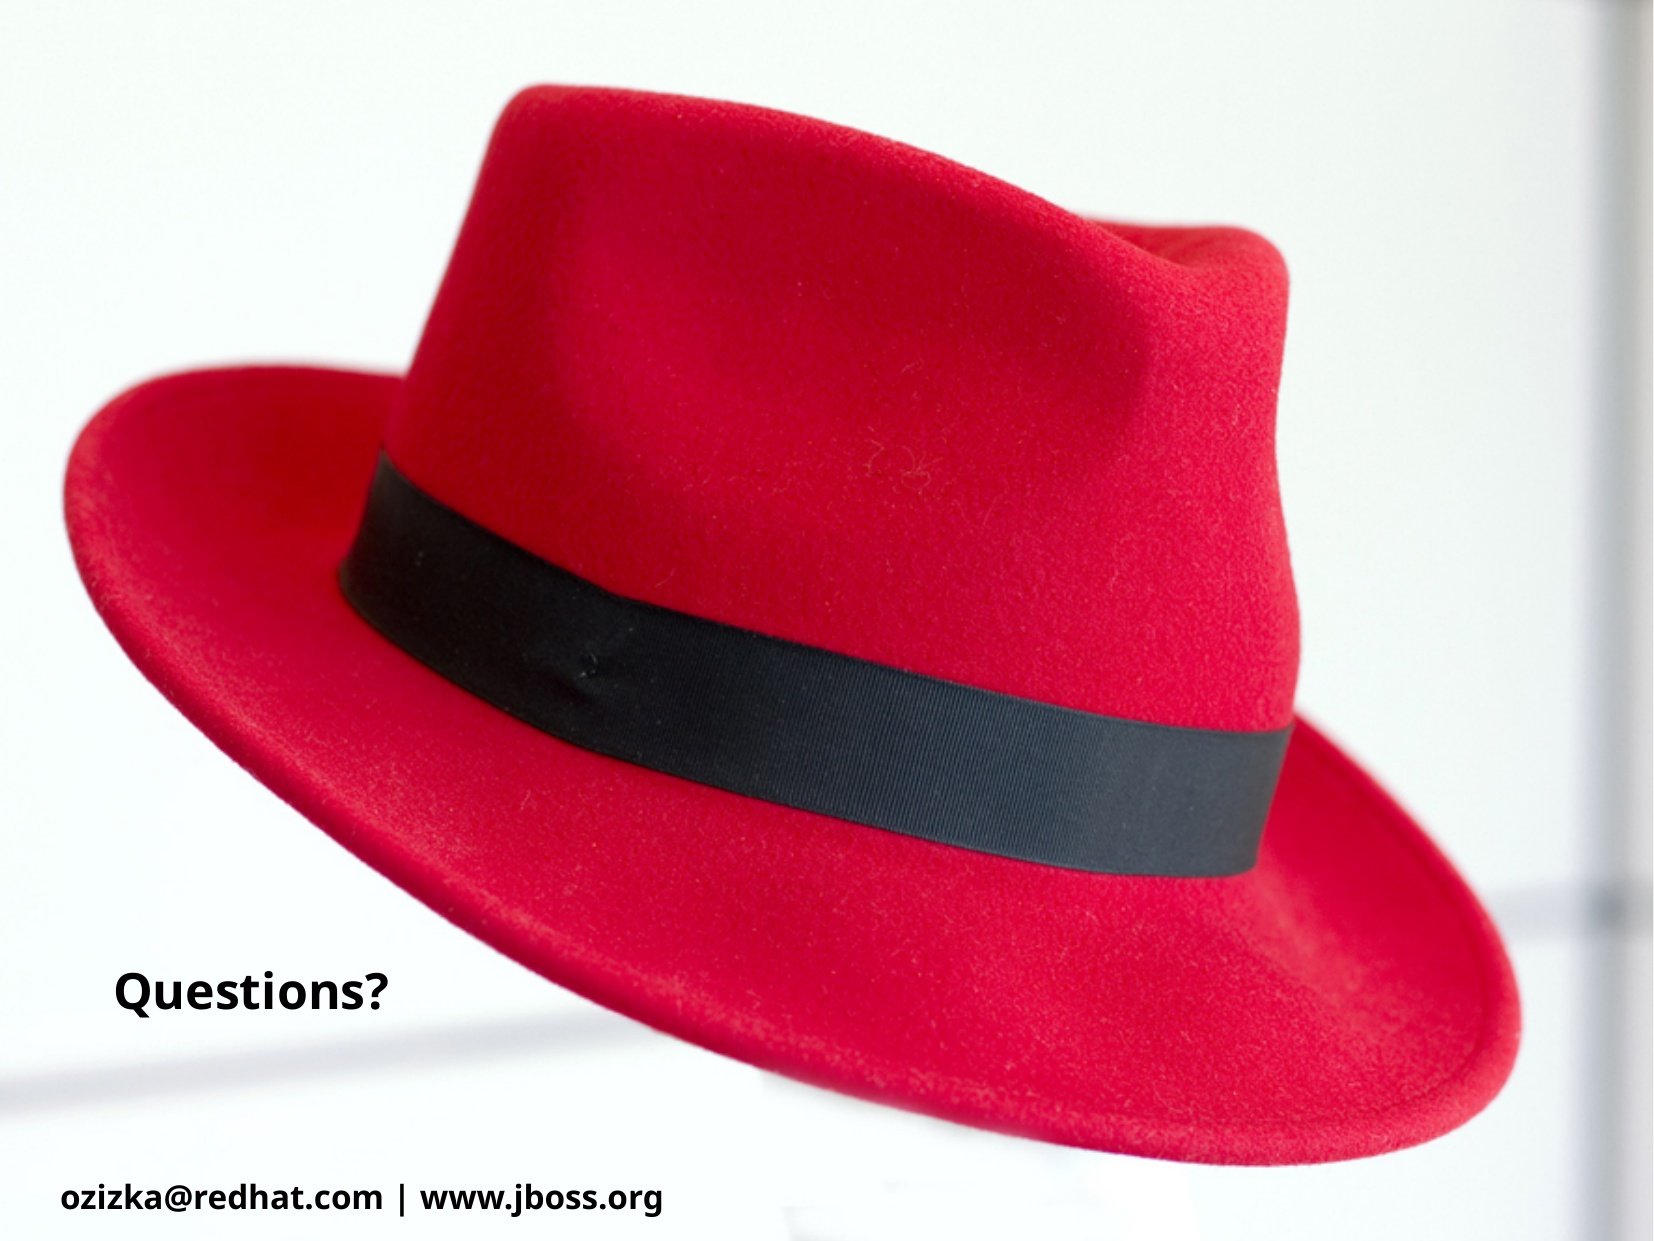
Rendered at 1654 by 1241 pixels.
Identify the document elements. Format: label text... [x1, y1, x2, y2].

text_box Questions? [98, 948, 408, 1030]
picture [0, 0, 1654, 1241]
text_box ozizka@redhat.com | www.jboss.org [45, 1167, 737, 1241]
